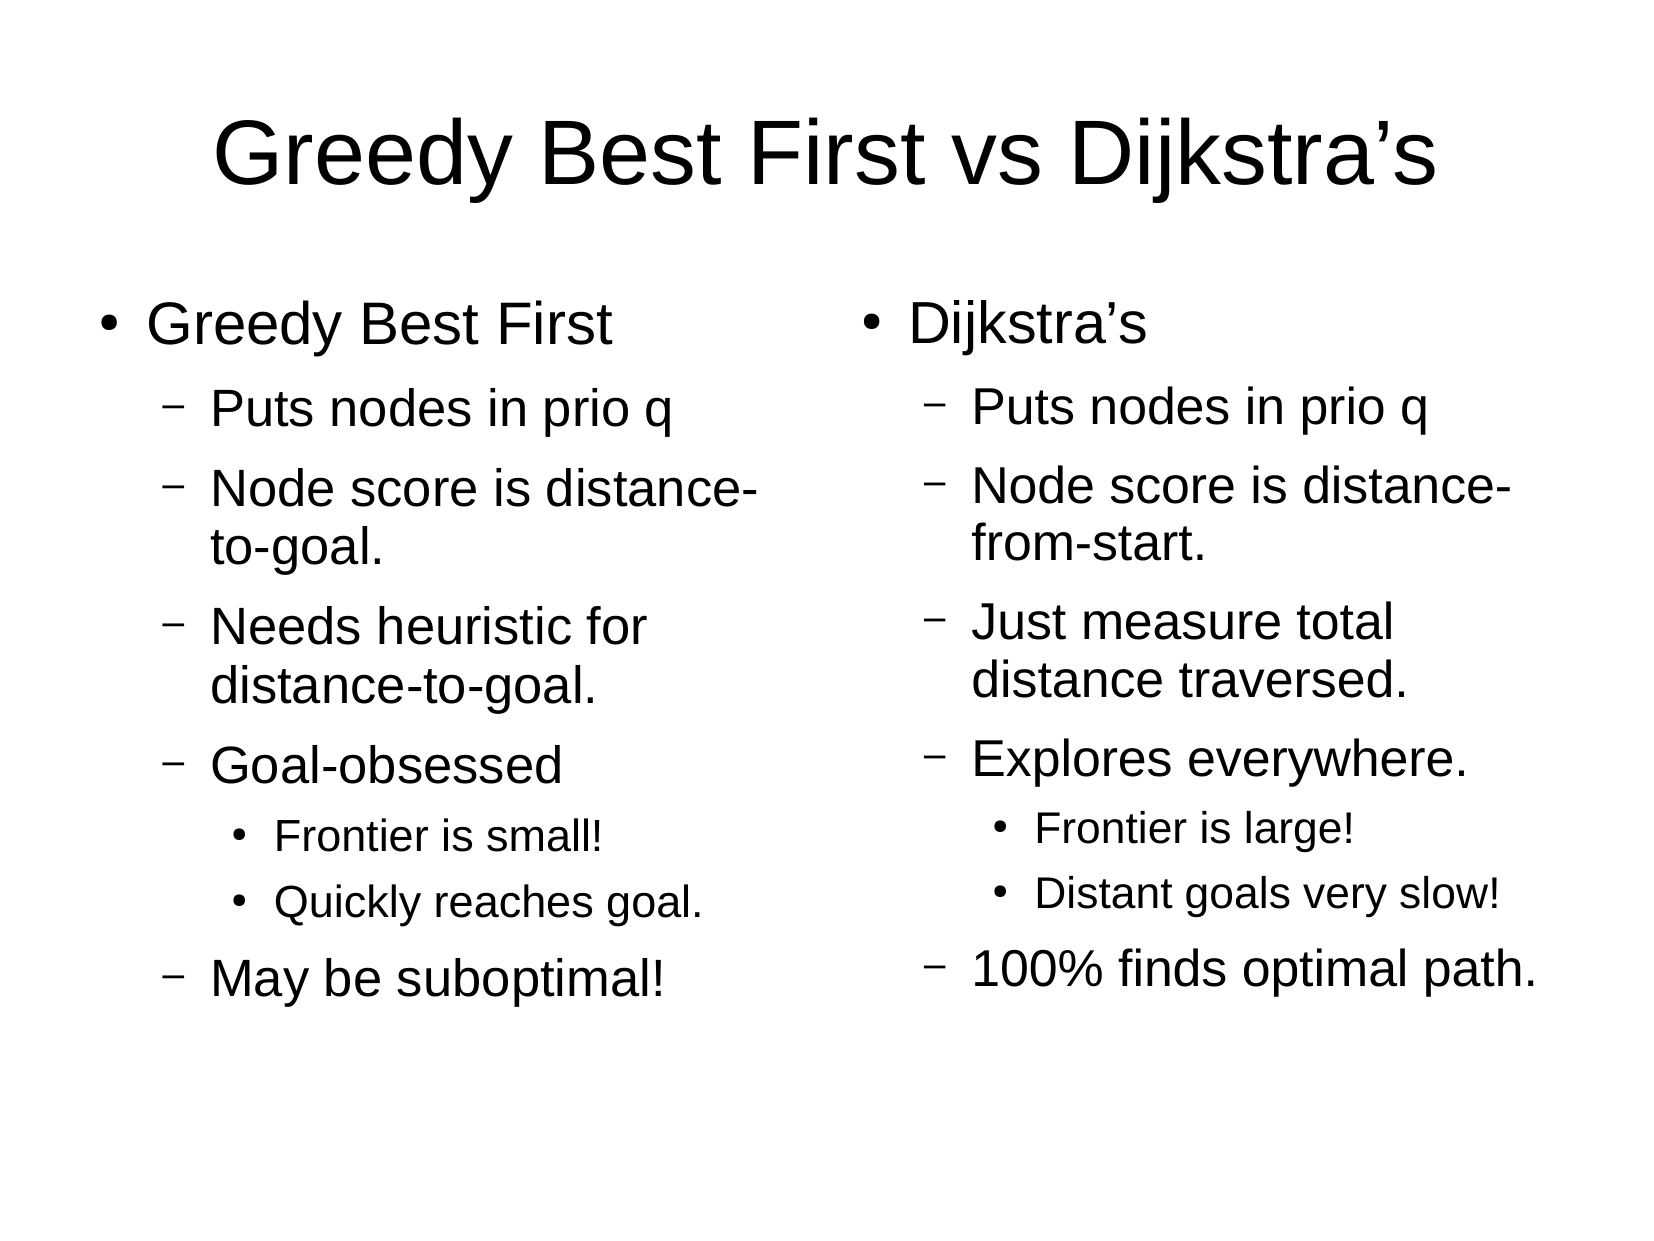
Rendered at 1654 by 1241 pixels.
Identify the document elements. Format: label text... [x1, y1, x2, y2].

list Dijkstra’s Puts nodes in prio q Node score is distance-from-start. Just measure total distance traversed. Explores everywhere. Frontier is large! Distant goals very slow! 100% finds optimal path. [845, 290, 1572, 1010]
list Greedy Best First Puts nodes in prio q Node score is distance-to-goal. Needs heuristic for distance-to-goal. Goal-obsessed Frontier is small! Quickly reaches goal. May be suboptimal! [82, 290, 809, 1010]
title Greedy Best First vs Dijkstra’s [82, 49, 1571, 257]
